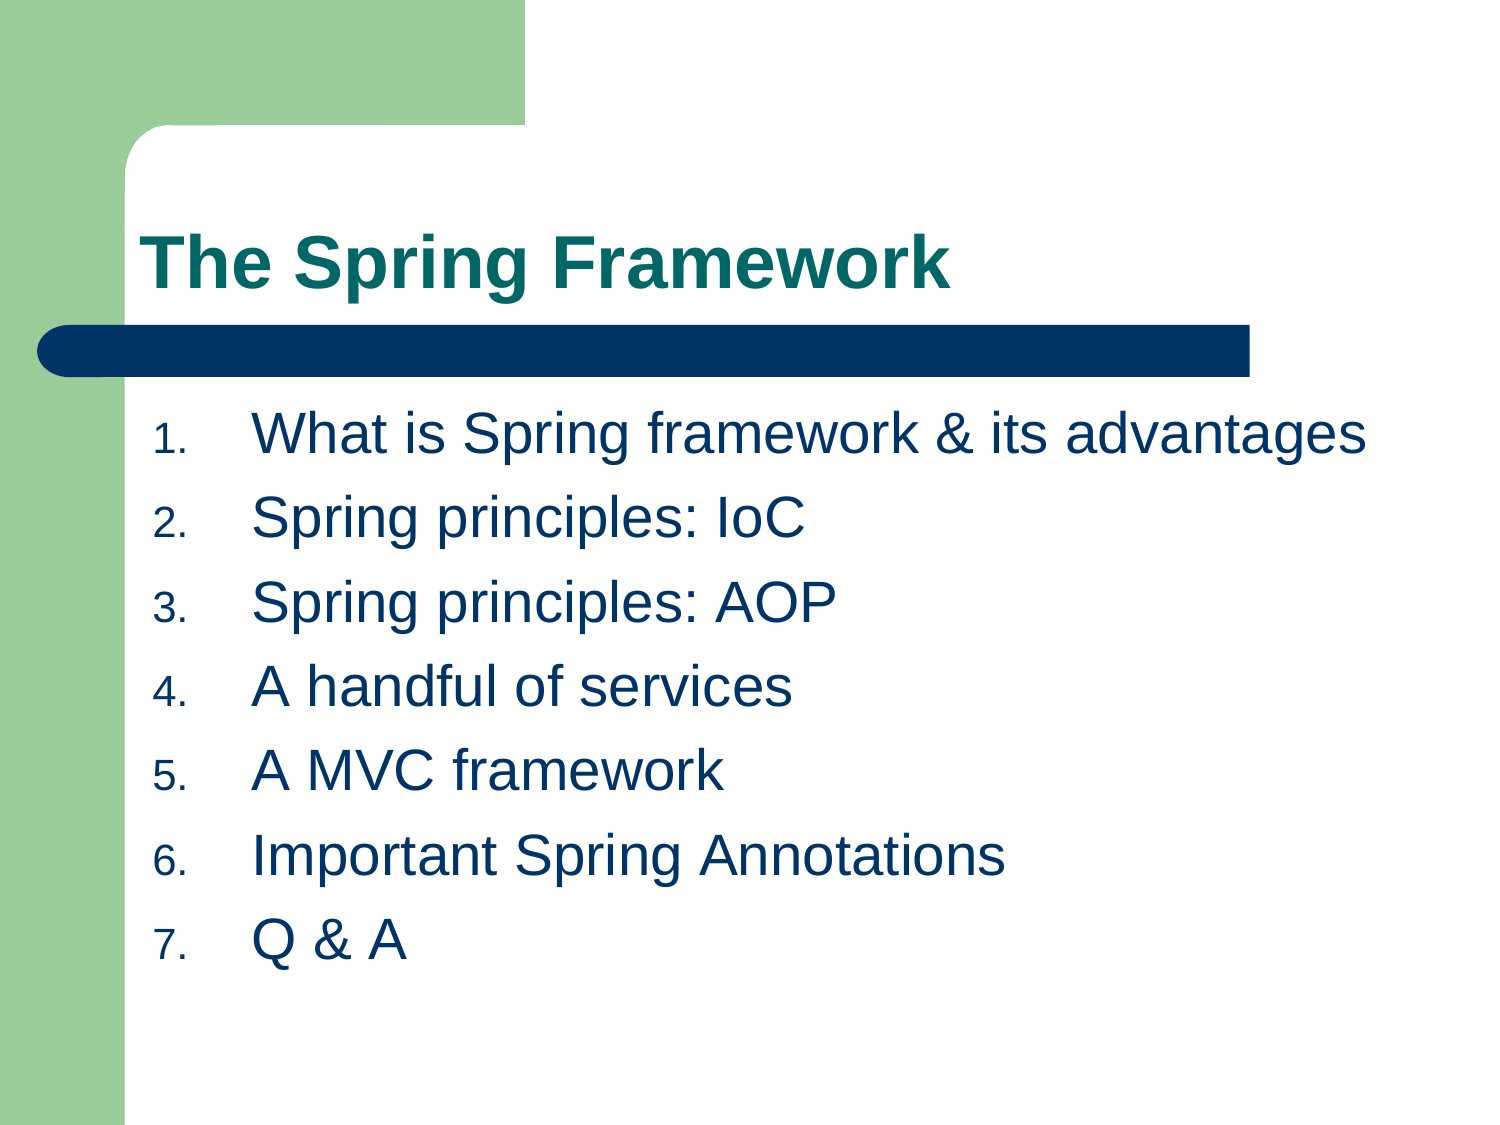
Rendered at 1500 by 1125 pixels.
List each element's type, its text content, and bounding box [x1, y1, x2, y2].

title The Spring Framework [124, 124, 1425, 313]
list What is Spring framework & its advantages Spring principles: IoC Spring principles: AOP A handful of services A MVC framework Important Spring Annotations Q & A [137, 387, 1400, 999]
